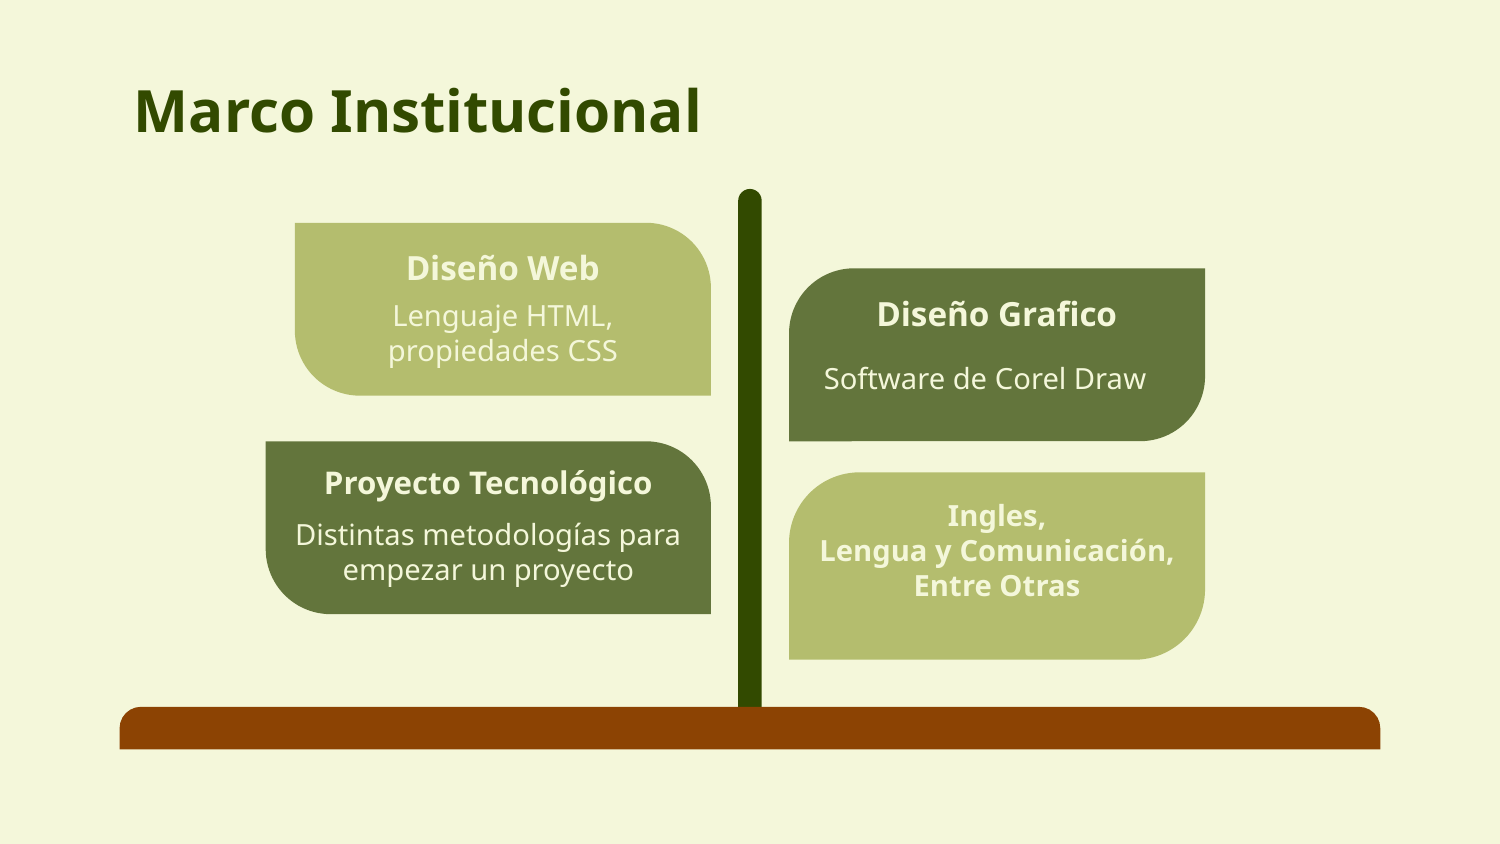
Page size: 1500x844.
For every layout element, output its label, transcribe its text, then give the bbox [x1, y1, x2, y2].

text_box Software de Corel Draw [801, 355, 1193, 435]
text_box Proyecto Tecnológico [278, 448, 698, 526]
text_box [821, 268, 1206, 414]
text_box Diseño Web [307, 232, 699, 310]
text_box [119, 188, 1381, 750]
title Marco Institucional [118, 59, 1382, 156]
text_box [294, 222, 680, 369]
text_box [789, 472, 1206, 660]
text_box [789, 295, 1168, 442]
text_box [331, 250, 711, 396]
text_box Ingles, Lengua y Comunicación, Entre Otras [801, 482, 1193, 566]
text_box [265, 441, 675, 588]
text_box Distintas metodologías para empezar un proyecto [278, 526, 698, 608]
text_box Diseño Grafico [801, 277, 1193, 355]
text_box [303, 467, 711, 615]
text_box Lenguaje HTML, propiedades CSS [307, 310, 699, 389]
